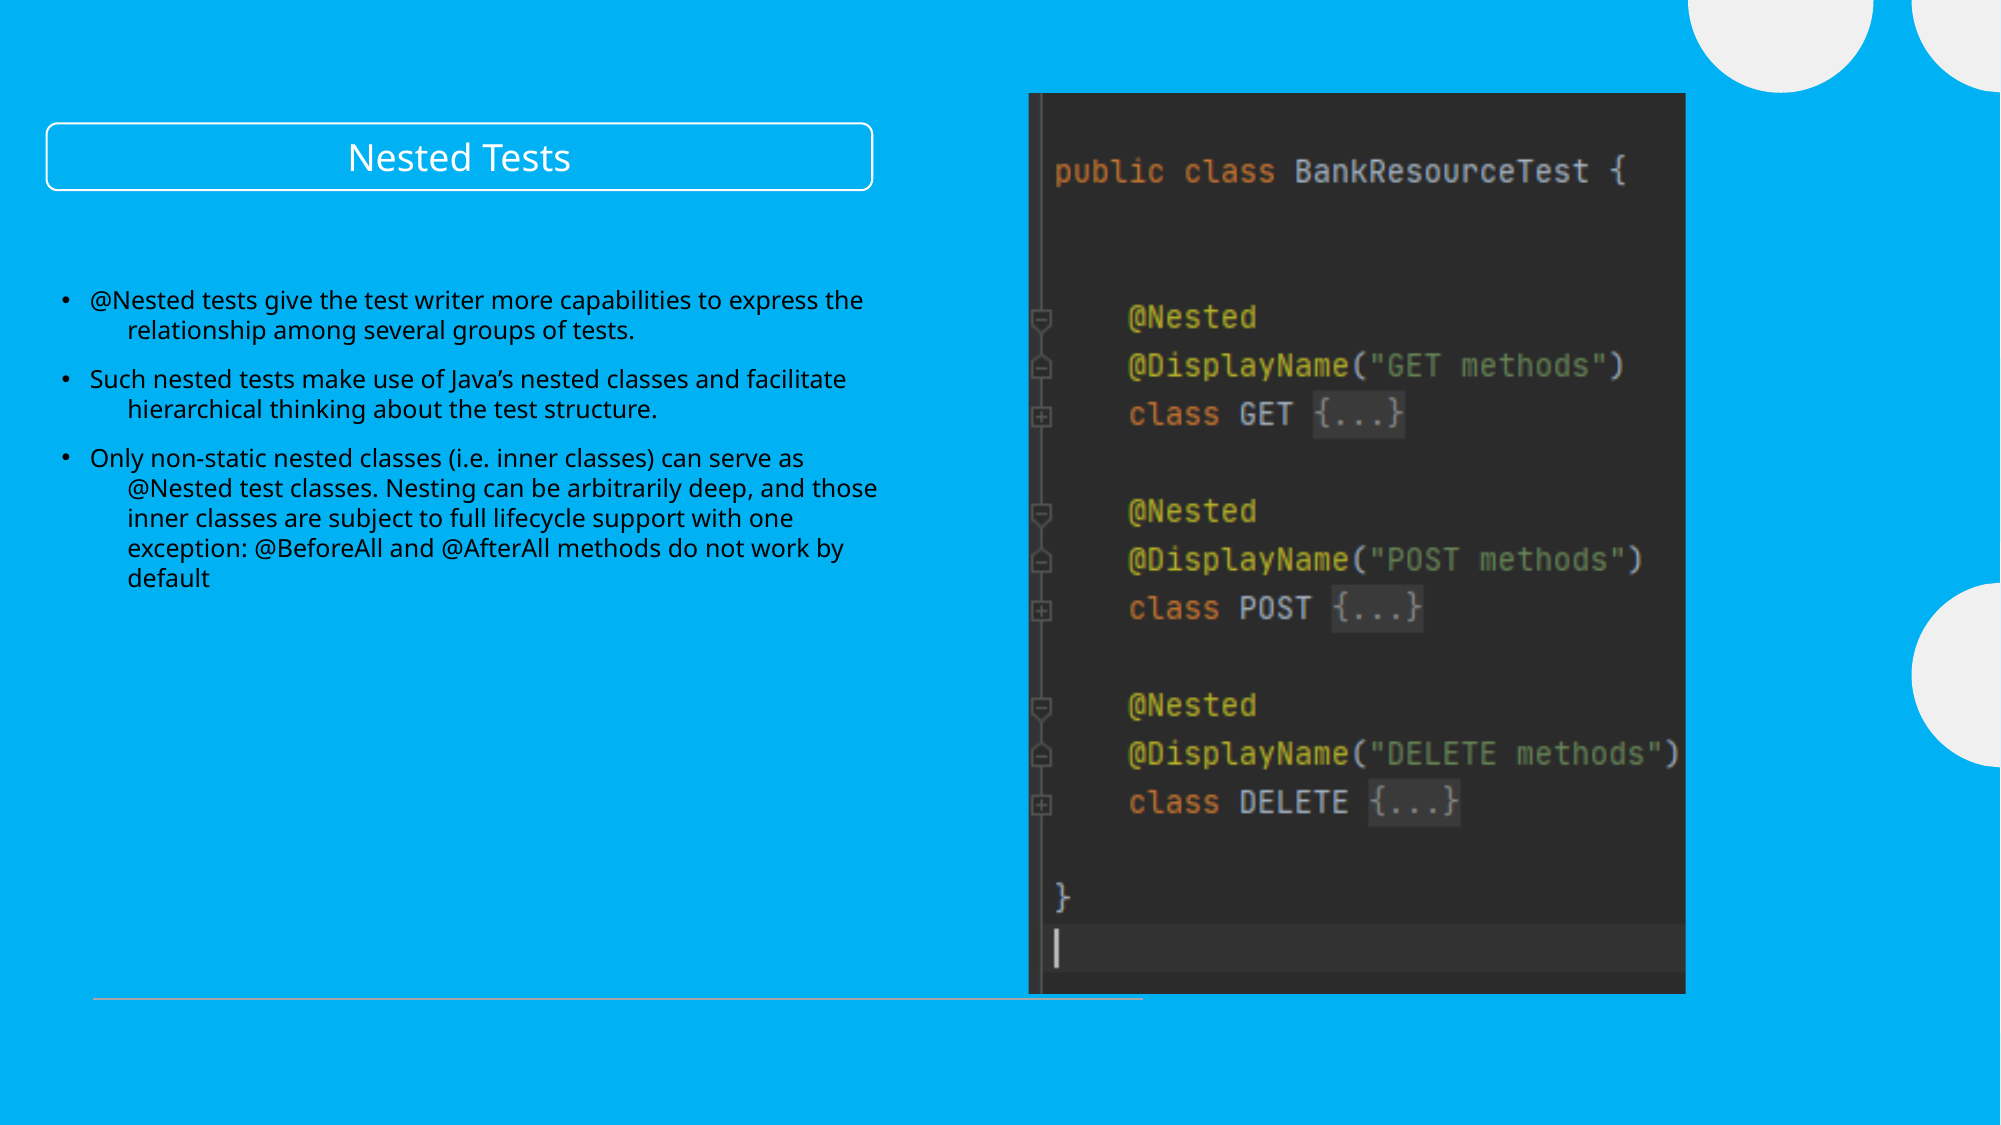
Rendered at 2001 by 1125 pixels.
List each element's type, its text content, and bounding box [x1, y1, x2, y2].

text_box [0, 0, 2000, 1125]
text_box Nested Tests [46, 123, 873, 191]
text_box @Nested tests give the test writer more capabilities to express the relationship among several groups of tests. Such nested tests make use of Java’s nested classes and facilitate hierarchical thinking about the test structure. Only non-static nested classes (i.e. inner classes) can serve as @Nested test classes. Nesting can be arbitrarily deep, and those inner classes are subject to full lifecycle support with one exception: @BeforeAll and @AfterAll methods do not work by default [46, 277, 918, 523]
picture [1029, 94, 1685, 993]
